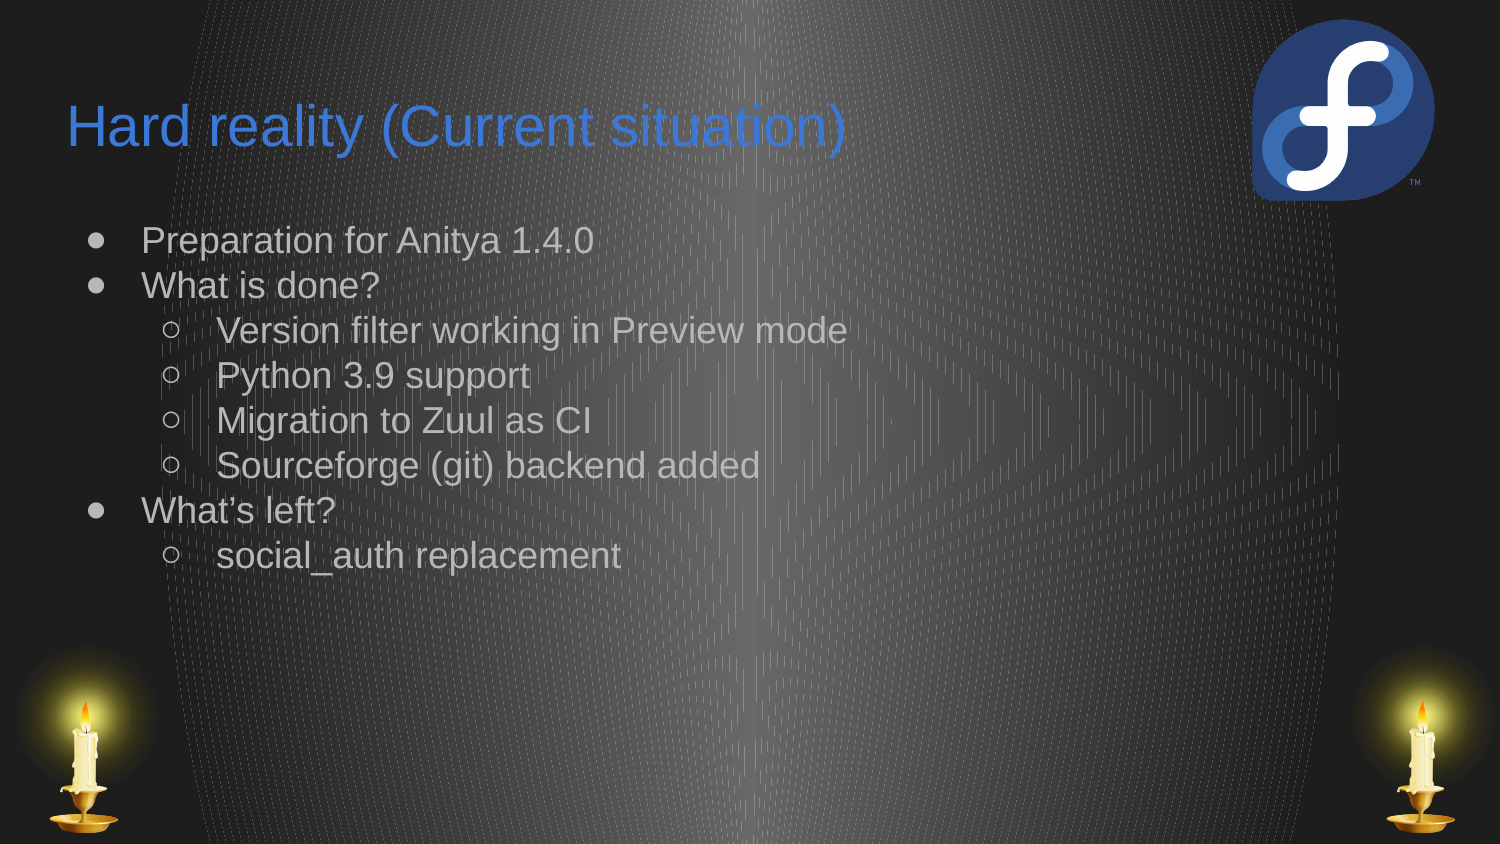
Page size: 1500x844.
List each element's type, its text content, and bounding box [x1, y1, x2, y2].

picture [10, 640, 163, 835]
text_box Preparation for Anitya 1.4.0 What is done? Version filter working in Preview mode Python 3.9 support Migration to Zuul as CI Sourceforge (git) backend added What’s left? social_auth replacement [51, 200, 1434, 796]
title Hard reality (Current situation) [51, 72, 1252, 167]
picture [1252, 19, 1435, 201]
picture [1347, 640, 1500, 835]
